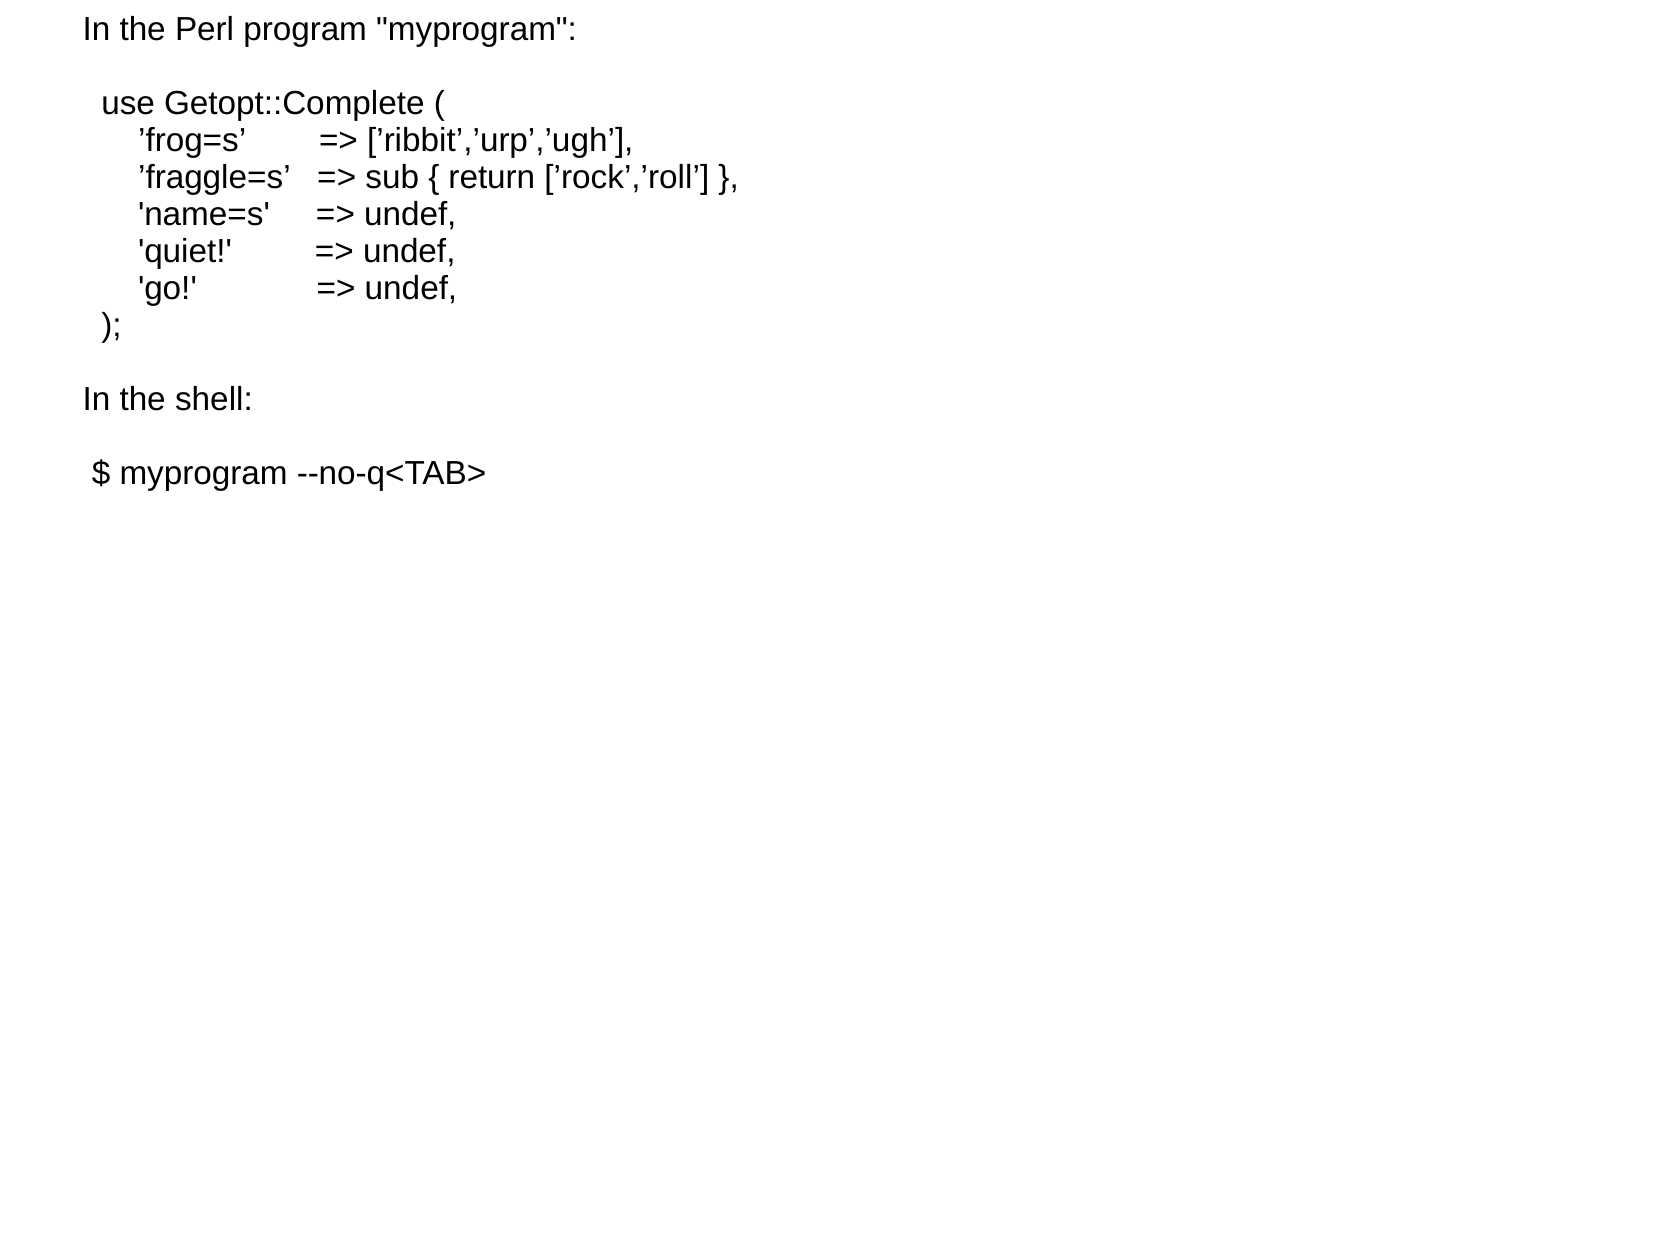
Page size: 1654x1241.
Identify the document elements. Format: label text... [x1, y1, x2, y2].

subtitle In the Perl program "myprogram": use Getopt::Complete ( ’frog=s’ => [’ribbit’,’urp’,’ugh’], ’fraggle=s’ => sub { return [’rock’,’roll’] }, 'name=s' => undef, 'quiet!' => undef, 'go!' => undef, ); In the shell: $ myprogram --no-q<TAB> [82, 10, 1571, 1070]
